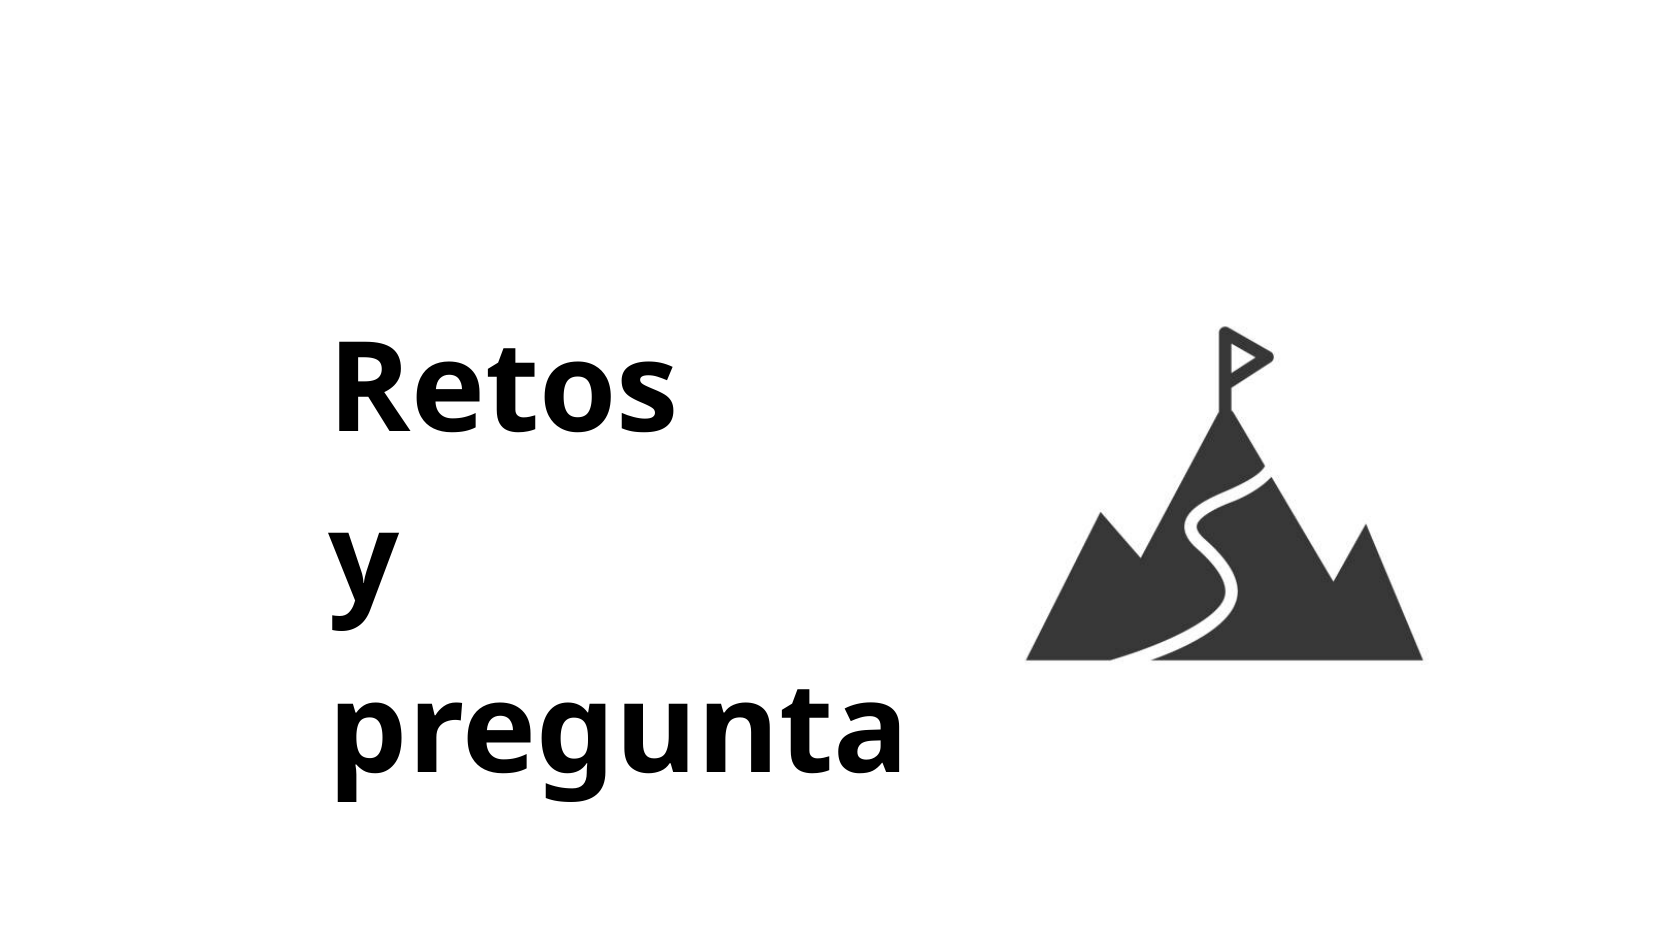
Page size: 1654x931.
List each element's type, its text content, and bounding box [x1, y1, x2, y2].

text_box Retos y preguntas [314, 289, 909, 681]
picture [909, 178, 1540, 809]
